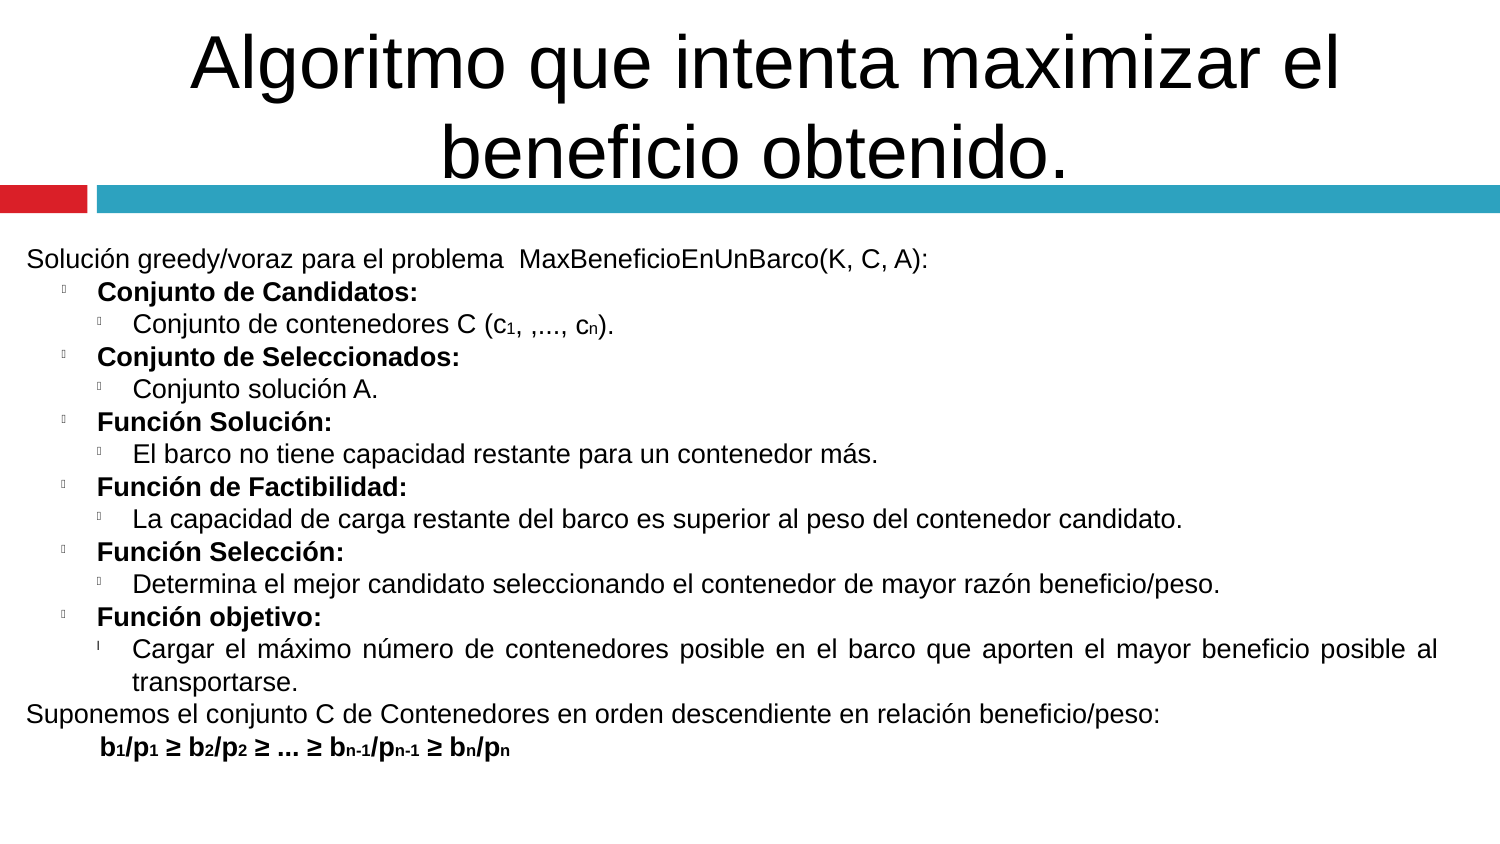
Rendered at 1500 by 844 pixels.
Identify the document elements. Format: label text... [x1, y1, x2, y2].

text_box Algoritmo que intenta maximizar el beneficio obtenido. [59, 6, 1453, 189]
text_box Solución greedy/voraz para el problema MaxBeneficioEnUnBarco(K, C, A): Conjunto de Candidatos: Conjunto de contenedores C (c1, ,..., cn). Conjunto de Seleccionados: Conjunto solución A. Función Solución: El barco no tiene capacidad restante para un contenedor más. Función de Factibilidad: La capacidad de carga restante del barco es superior al peso del contenedor candidato. Función Selección: Determina el mejor candidato seleccionando el contenedor de mayor razón beneficio/peso. Función objetivo: Cargar el máximo número de contenedores posible en el barco que aporten el mayor beneficio posible al transportarse. Suponemos el conjunto C de Contenedores en orden descendiente en relación beneficio/peso: b1/p1 ≥ b2/p2 ≥ ... ≥ bn­-1/pn­-1 ≥ bn/pn [10, 234, 1453, 844]
